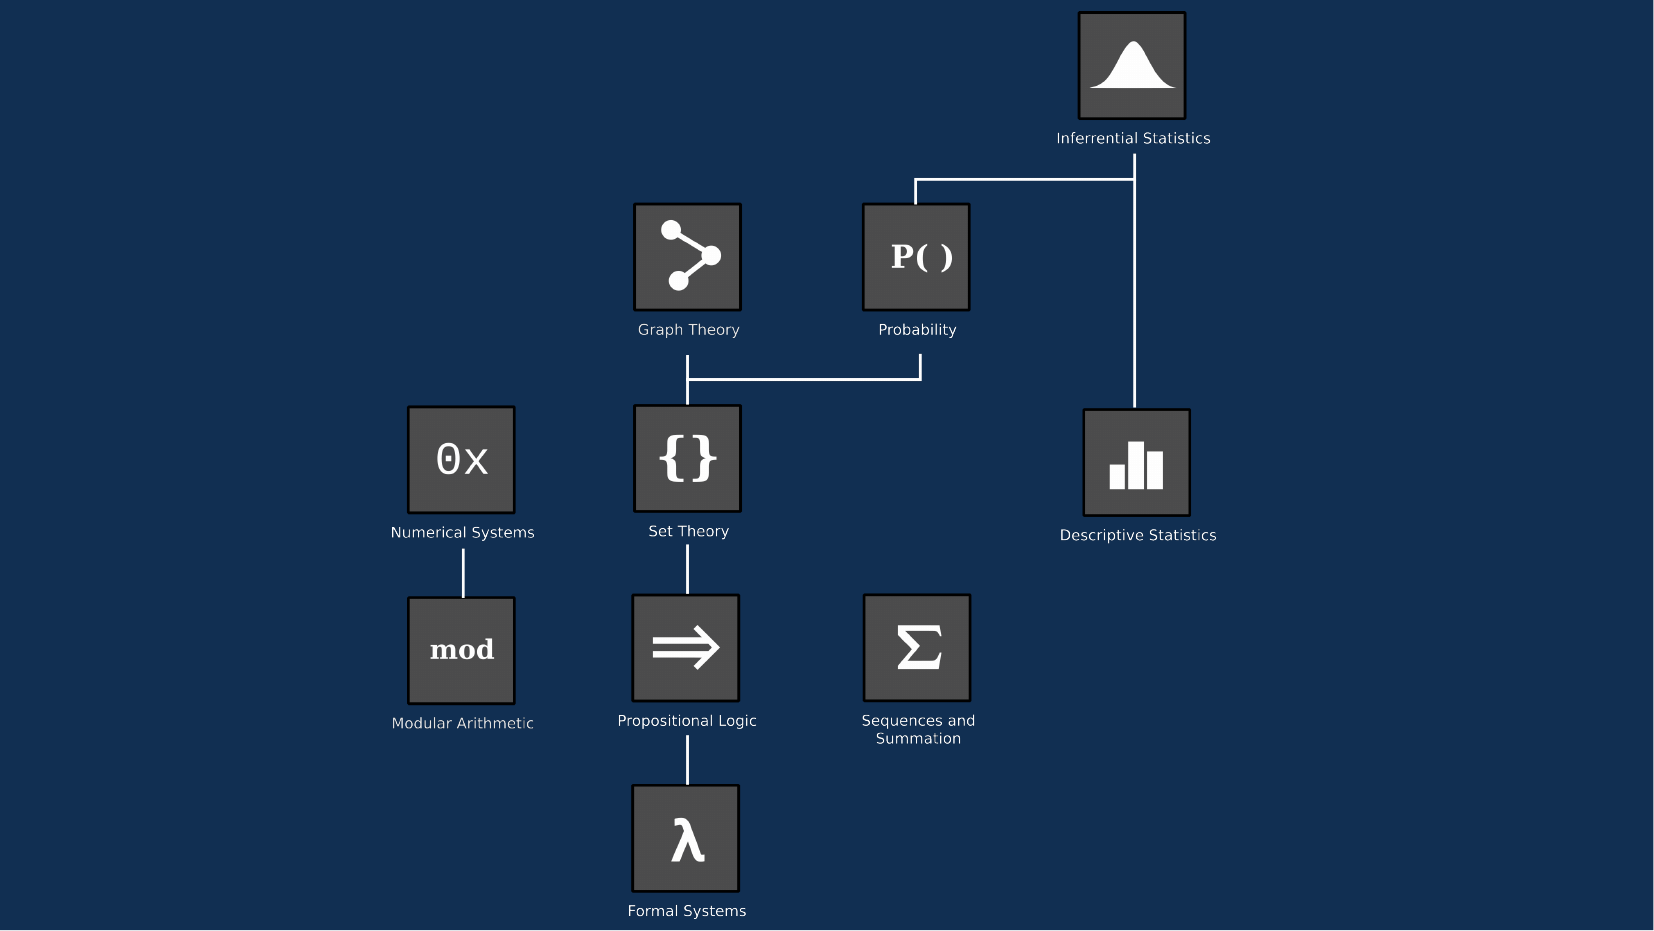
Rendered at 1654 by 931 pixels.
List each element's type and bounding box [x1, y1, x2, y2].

picture [392, 11, 1216, 919]
